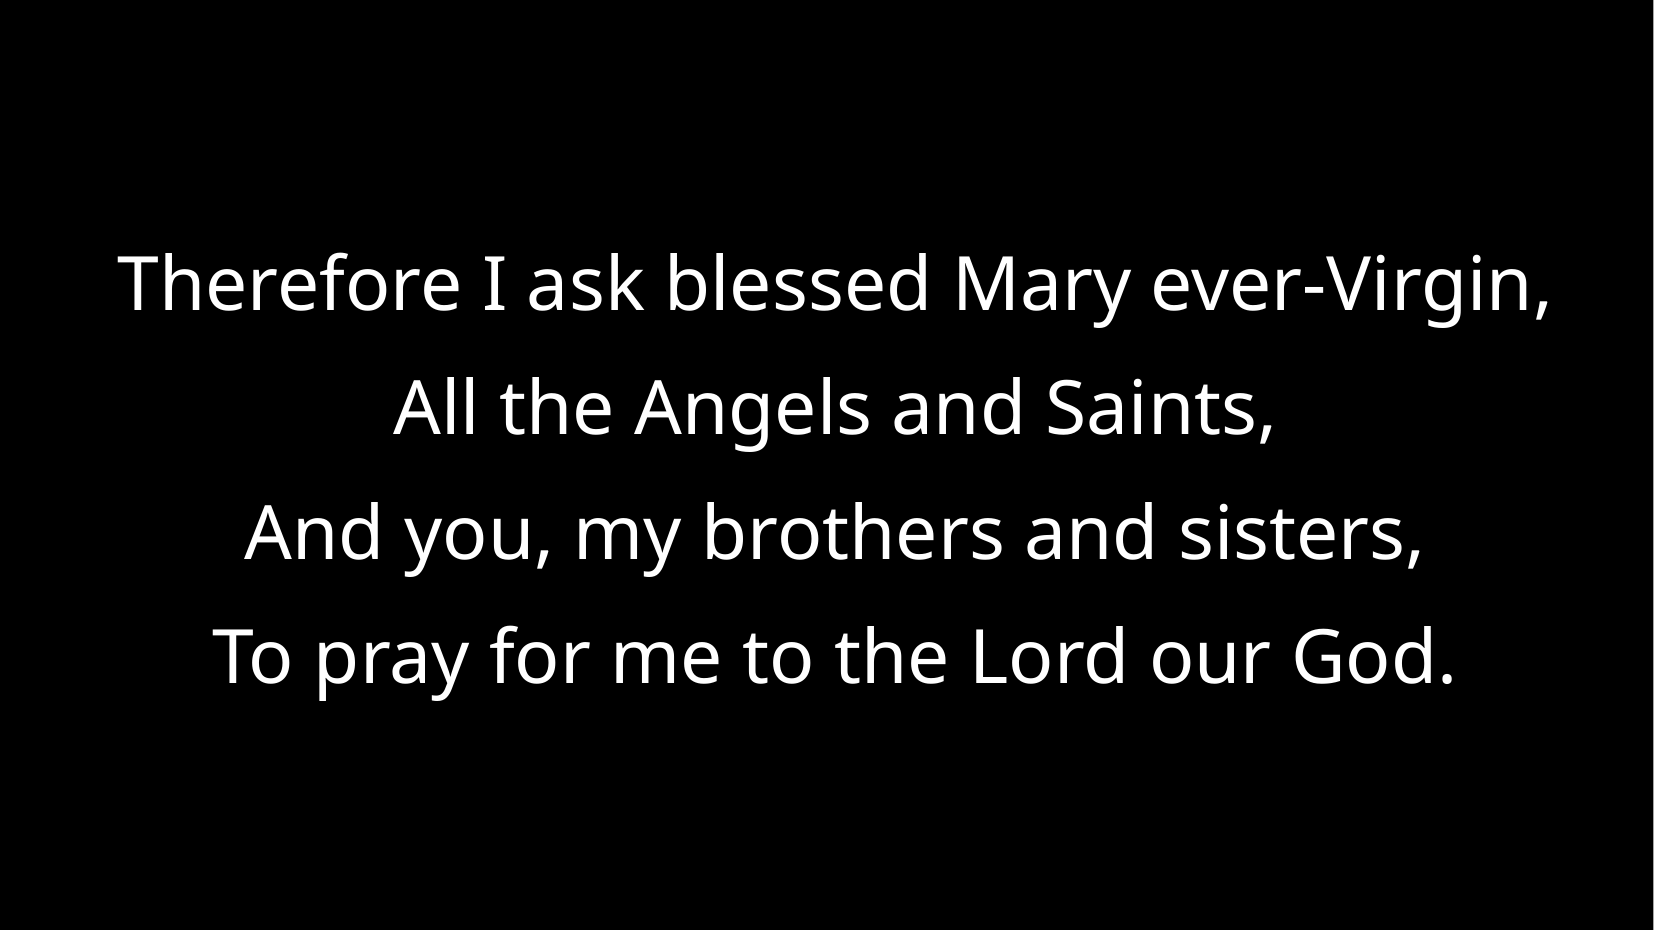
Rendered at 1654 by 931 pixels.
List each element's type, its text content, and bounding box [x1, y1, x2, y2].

list Therefore I ask blessed Mary ever-Virgin, All the Angels and Saints, And you, my brothers and sisters, To pray for me to the Lord our God. [0, 230, 1654, 770]
